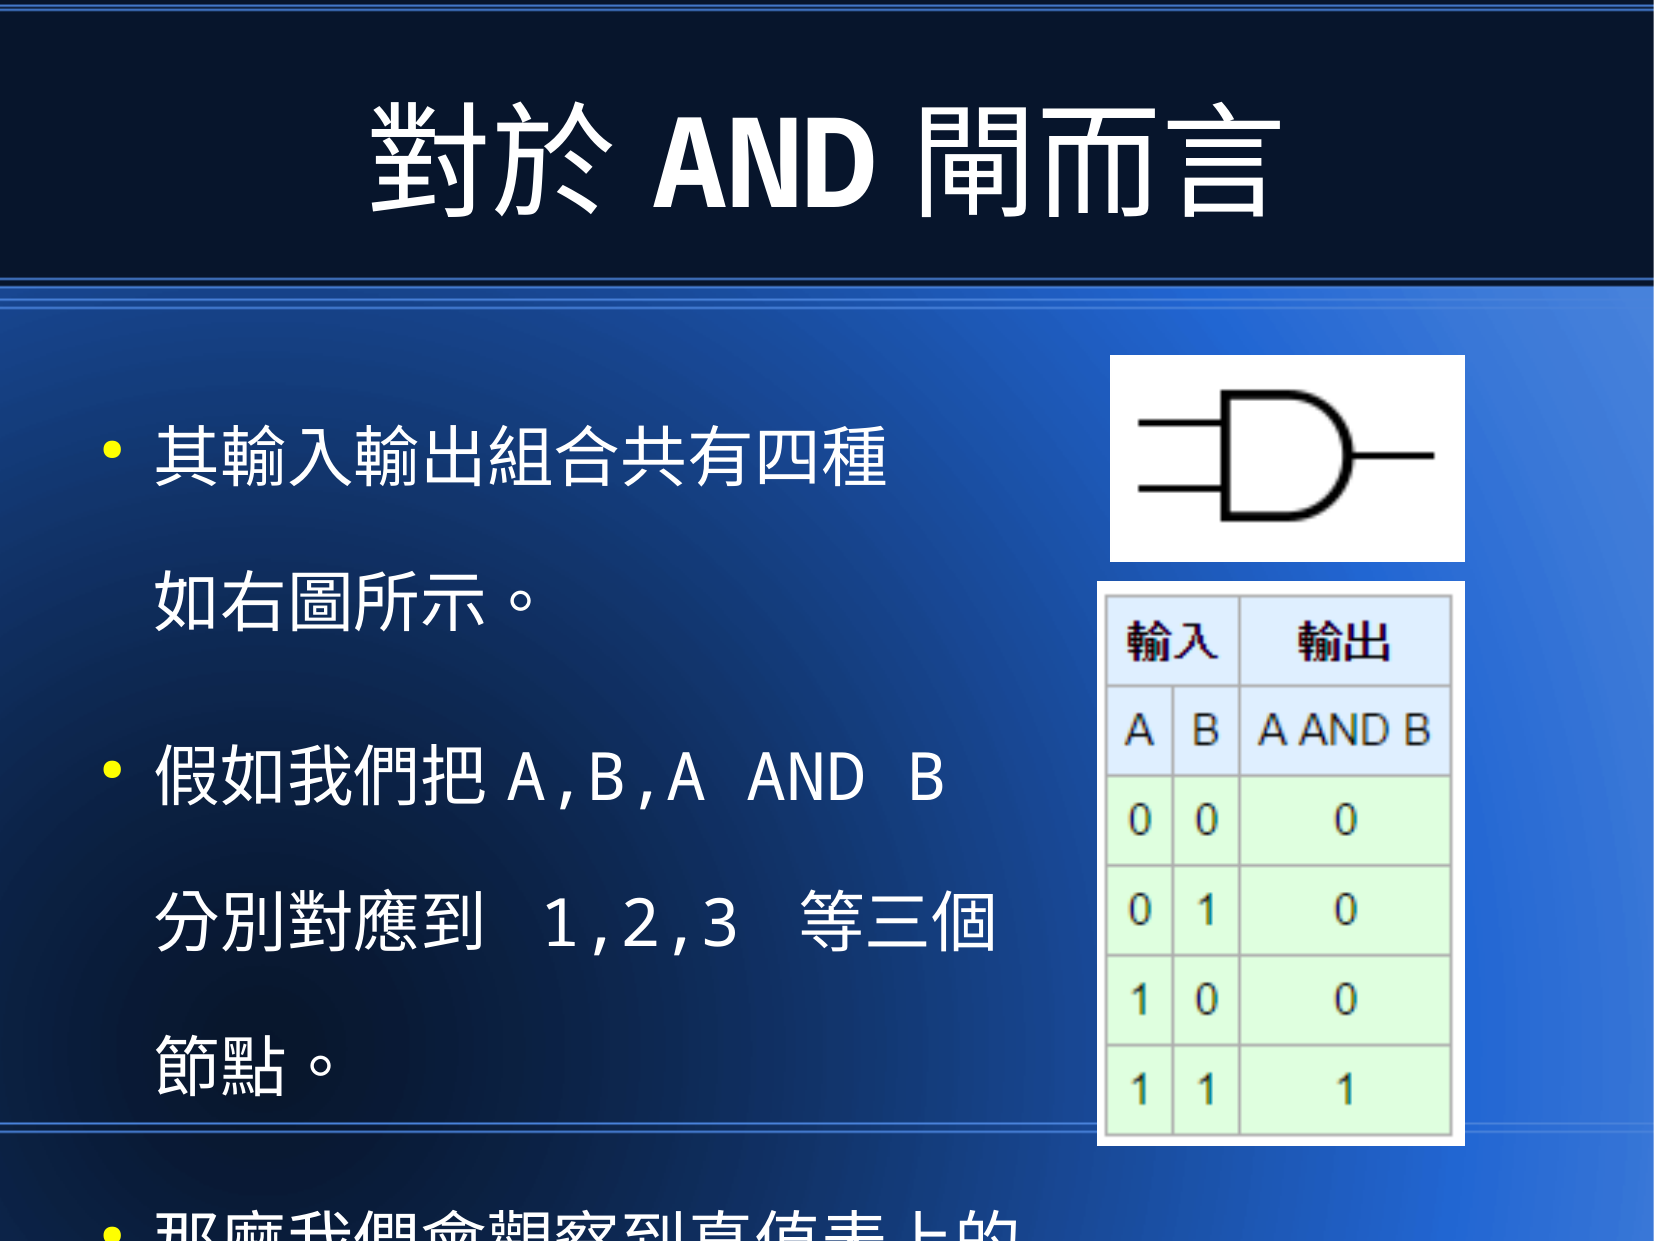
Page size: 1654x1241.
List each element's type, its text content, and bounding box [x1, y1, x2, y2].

title 對於AND閘而言 [82, 49, 1571, 257]
list 其輸入輸出組合共有四種 如右圖所示。 假如我們把A,B,A AND B 分別對應到 1,2,3 等三個節點。 那麼我們會觀察到真值表上的訊號。 [82, 355, 1052, 1241]
picture [0, 0, 1654, 1241]
